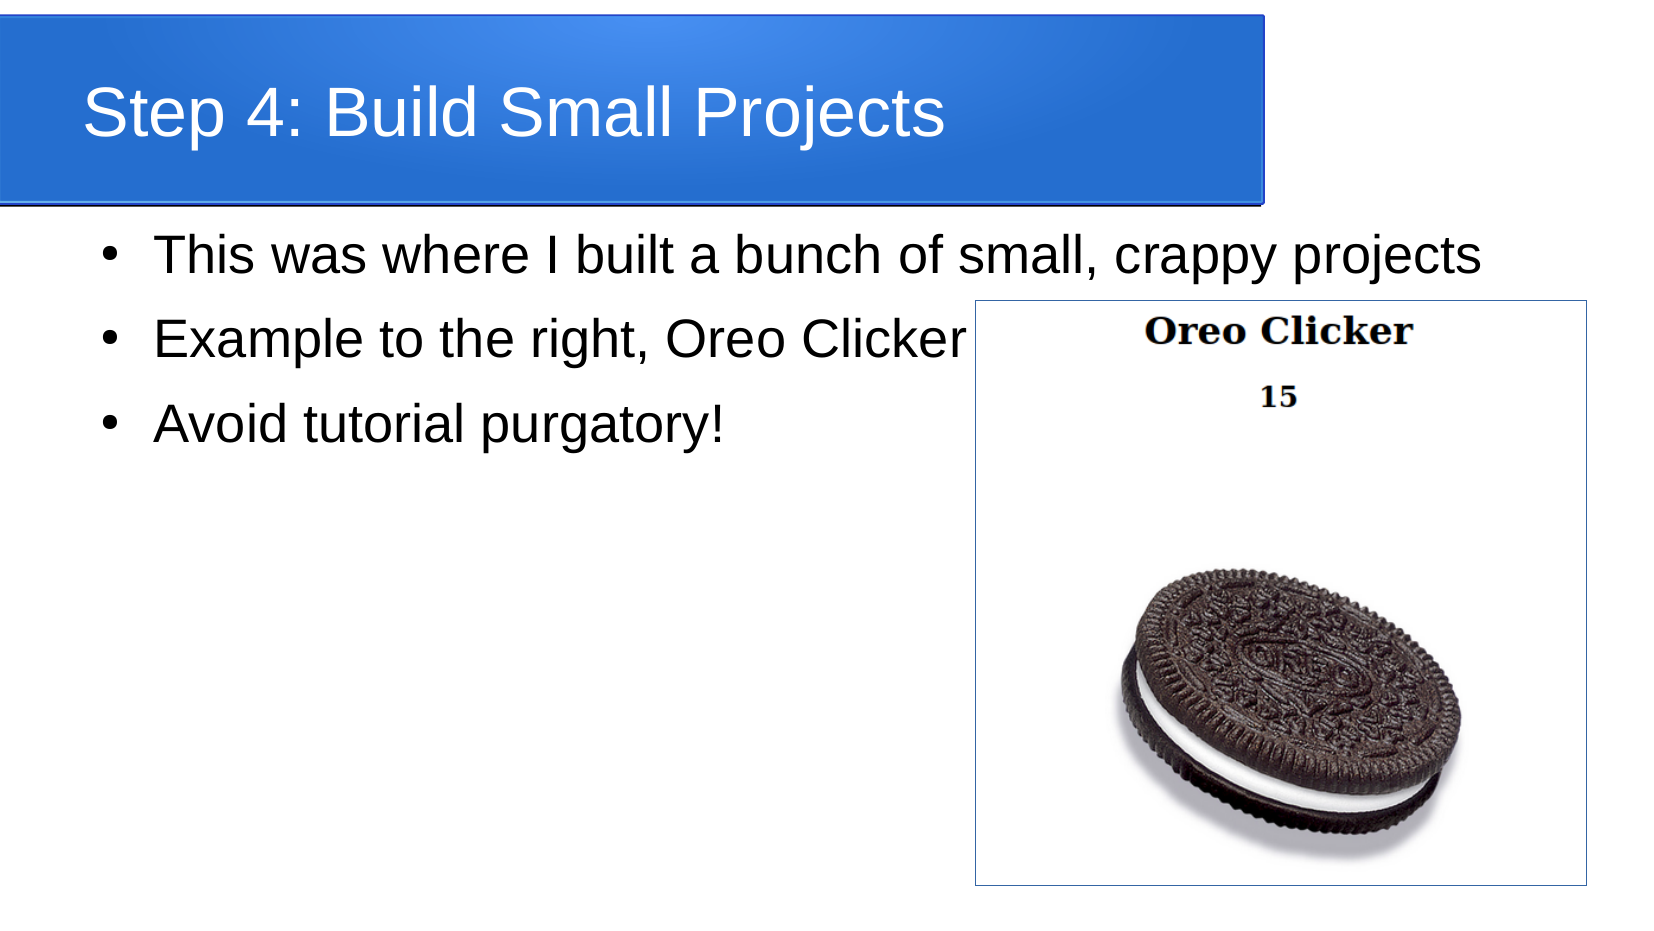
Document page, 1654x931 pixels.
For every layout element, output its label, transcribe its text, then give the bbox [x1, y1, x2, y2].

picture [975, 299, 1587, 886]
title Step 4: Build Small Projects [82, 35, 1235, 189]
list This was where I built a bunch of small, crappy projects Example to the right, Oreo Clicker Avoid tutorial purgatory! [82, 224, 1571, 764]
